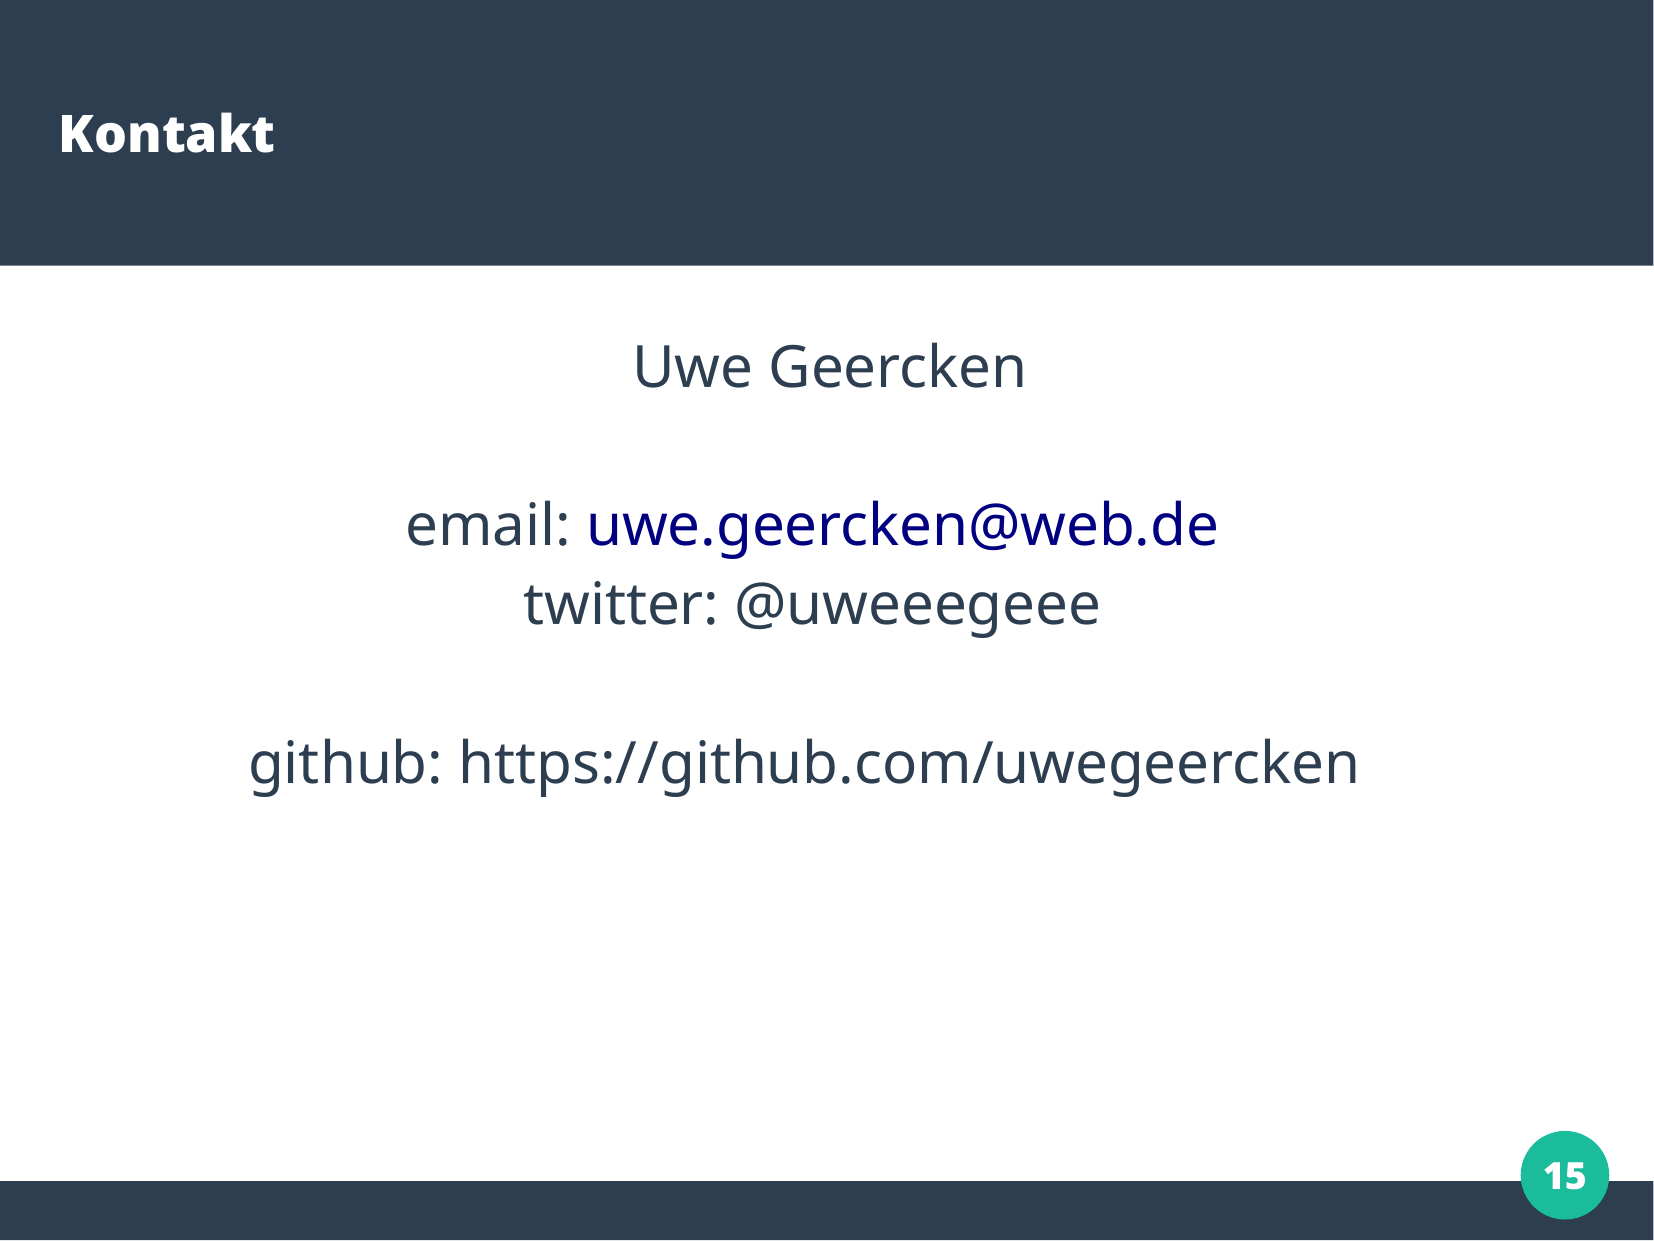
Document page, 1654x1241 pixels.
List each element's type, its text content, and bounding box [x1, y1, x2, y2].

subtitle Uwe Geercken email: uwe.geercken@web.de twitter: @uweeegeee github: https://github.com/uwegeercken [59, 324, 1565, 1093]
title Kontakt [59, 59, 1595, 207]
